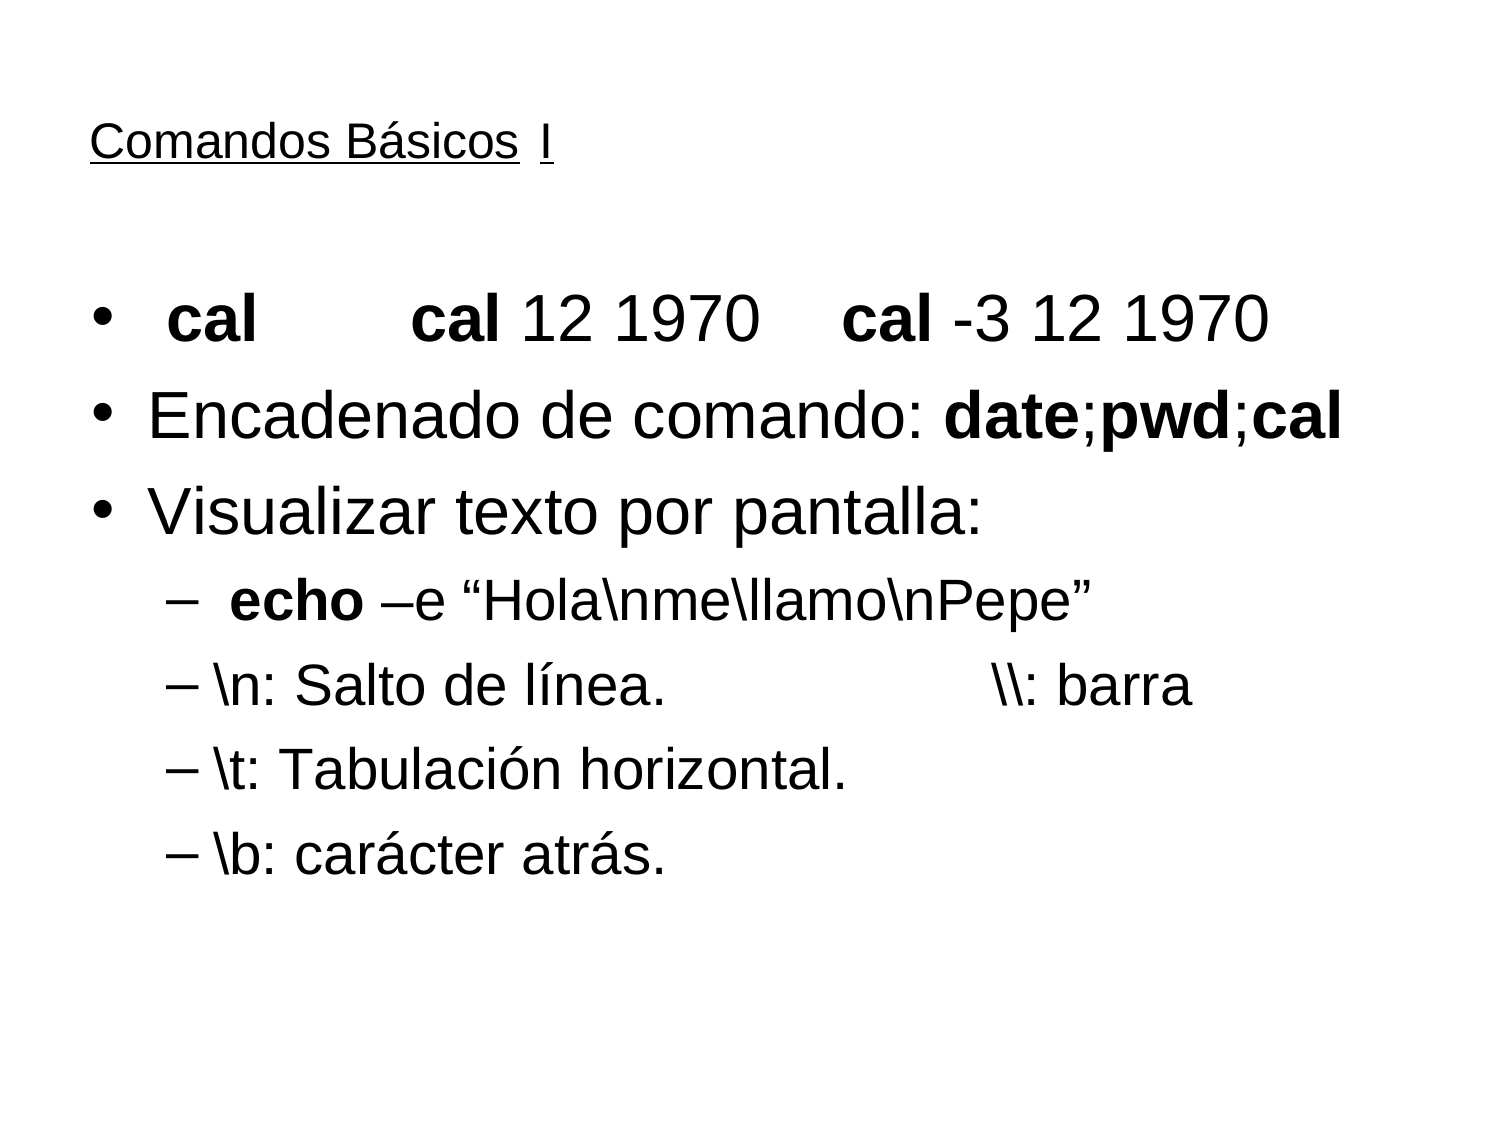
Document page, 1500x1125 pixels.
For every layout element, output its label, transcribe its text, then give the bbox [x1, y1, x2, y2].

title Comandos Básicos I [75, 45, 1426, 233]
list cal cal 12 1970 cal -3 12 1970 Encadenado de comando: date;pwd;cal Visualizar texto por pantalla: echo –e “Hola\nme\llamo\nPepe” \n: Salto de línea. \\: barra \t: Tabulación horizontal. \b: carácter atrás. [76, 267, 1427, 1010]
